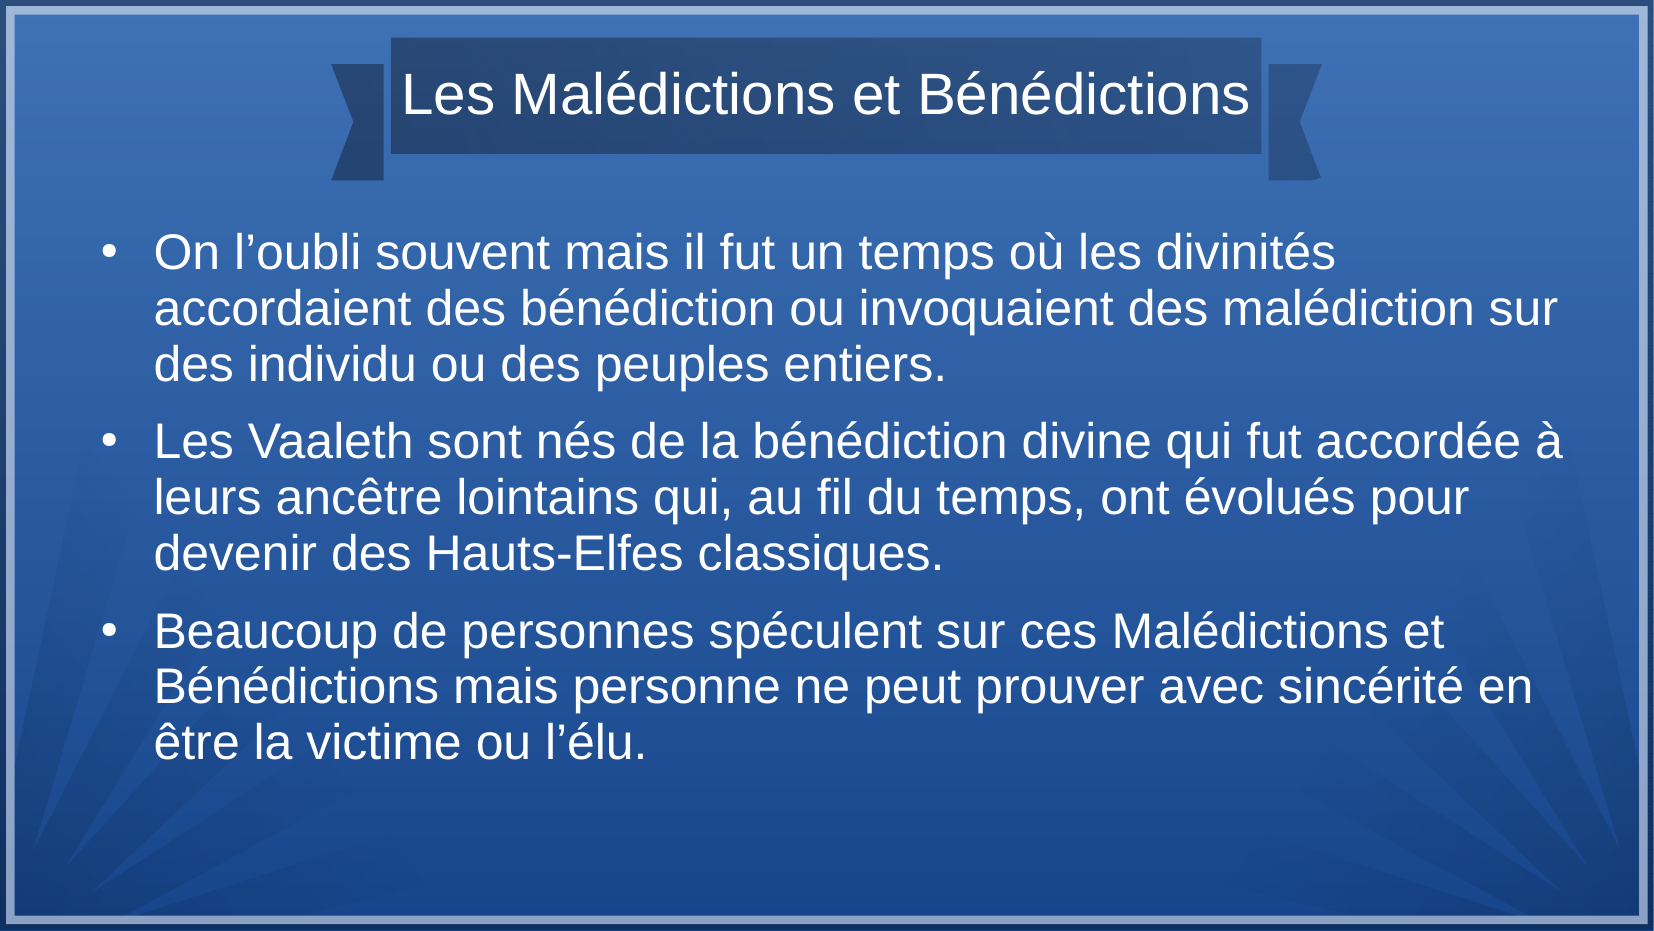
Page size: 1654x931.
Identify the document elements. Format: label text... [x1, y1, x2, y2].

title Les Malédictions et Bénédictions [389, 35, 1264, 154]
list On l’oubli souvent mais il fut un temps où les divinités accordaient des bénédiction ou invoquaient des malédiction sur des individu ou des peuples entiers. Les Vaaleth sont nés de la bénédiction divine qui fut accordée à leurs ancêtre lointains qui, au fil du temps, ont évolués pour devenir des Hauts-Elfes classiques. Beaucoup de personnes spéculent sur ces Malédictions et Bénédictions mais personne ne peut prouver avec sincérité en être la victime ou l’élu. [82, 224, 1571, 848]
